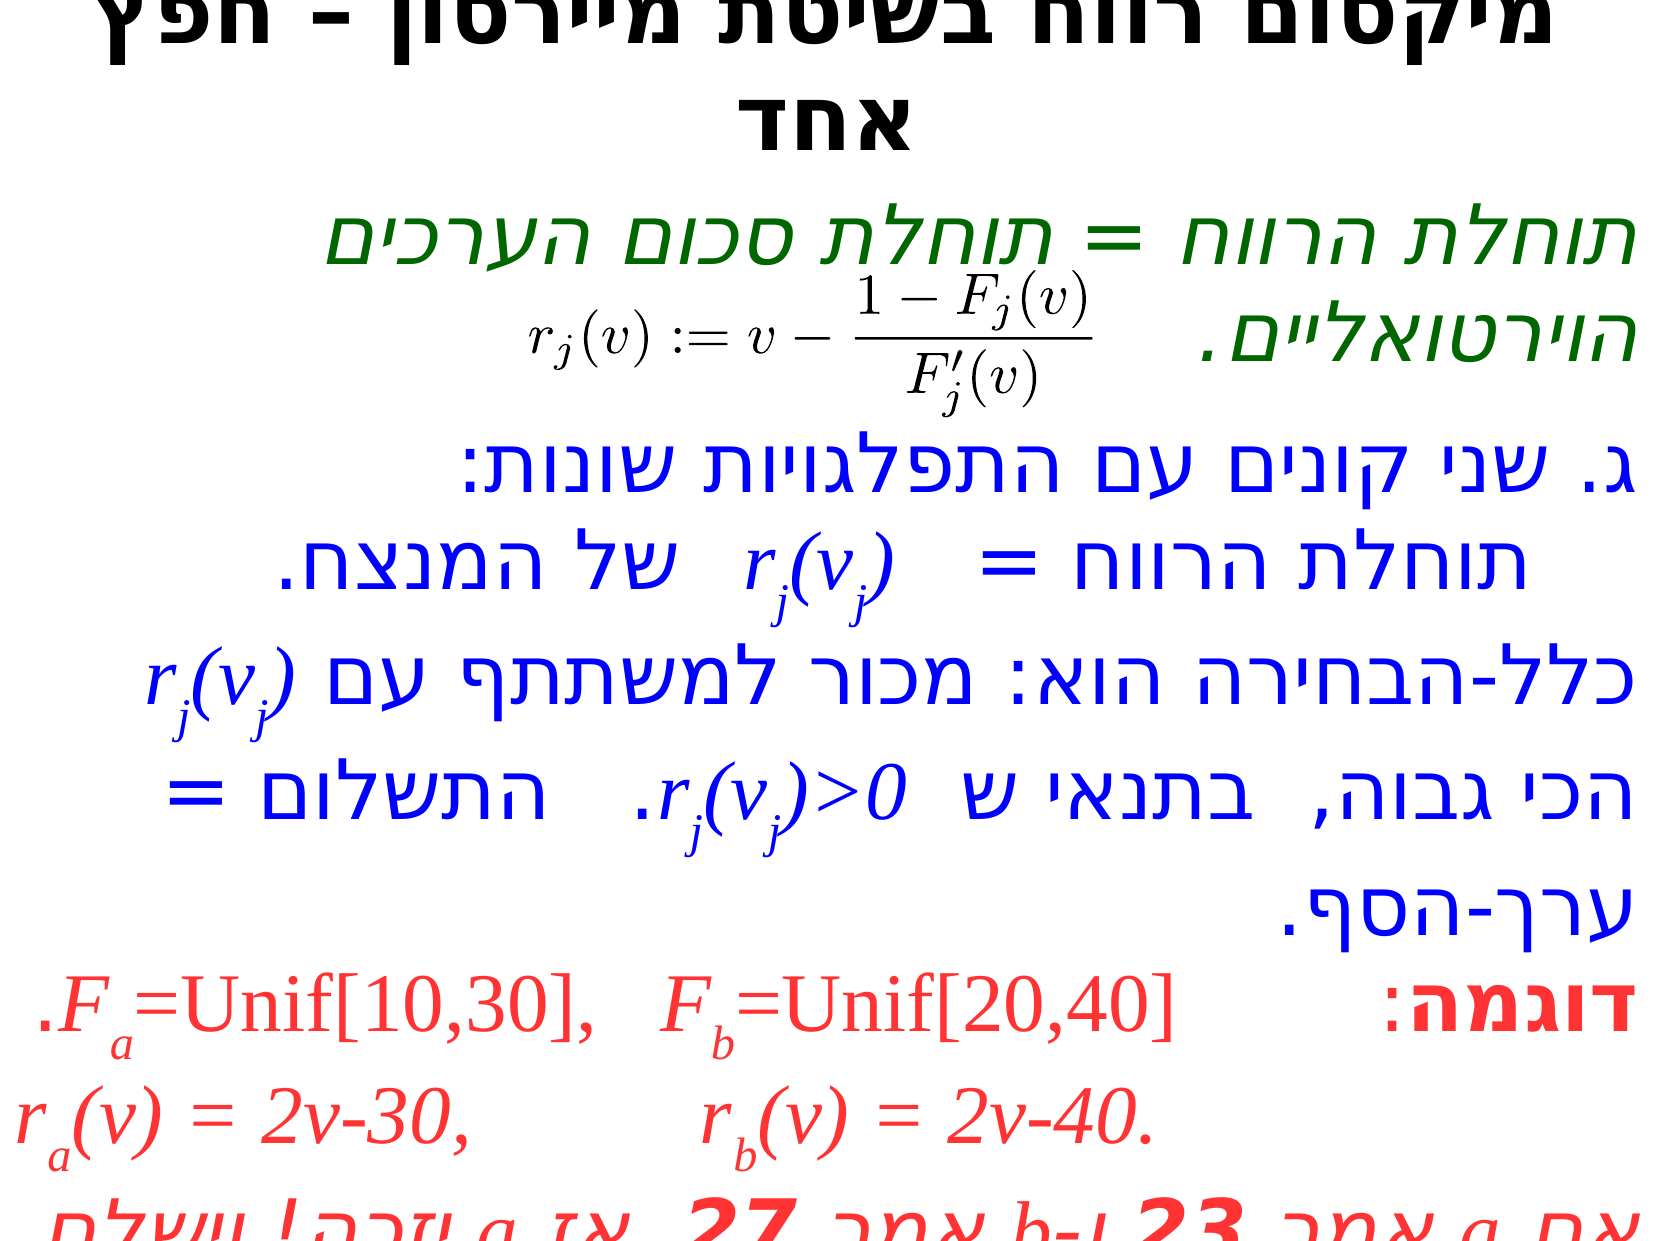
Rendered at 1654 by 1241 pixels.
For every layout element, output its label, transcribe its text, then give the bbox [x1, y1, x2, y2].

title מיקסום רווח בשיטת מיירסון – חפץ אחד [0, 0, 1654, 136]
text_box [527, 270, 1093, 407]
text_box ג. שני קונים עם התפלגויות שונות: תוחלת הרווח = rj(vj) של המנצח. כלל-הבחירה הוא: מכור למשתתף עם rj(vj) הכי גבוה, בתנאי ש rj(vj)>0. התשלום = ערך-הסף. דוגמה: Fa=Unif[10,30], Fb=Unif[20,40]. ra(v) = 2v-30, rb(v) = 2v-40. אם a אמר 23 ו-b אמר 27, אז a יזכה! וישלם את ערך-הסף שלו שהוא 22 [ערך הסף של b הוא 28]. למה?? [0, 407, 1654, 1241]
text_box תוחלת הרווח = תוחלת סכום הערכים הוירטואליים. [0, 180, 1654, 287]
